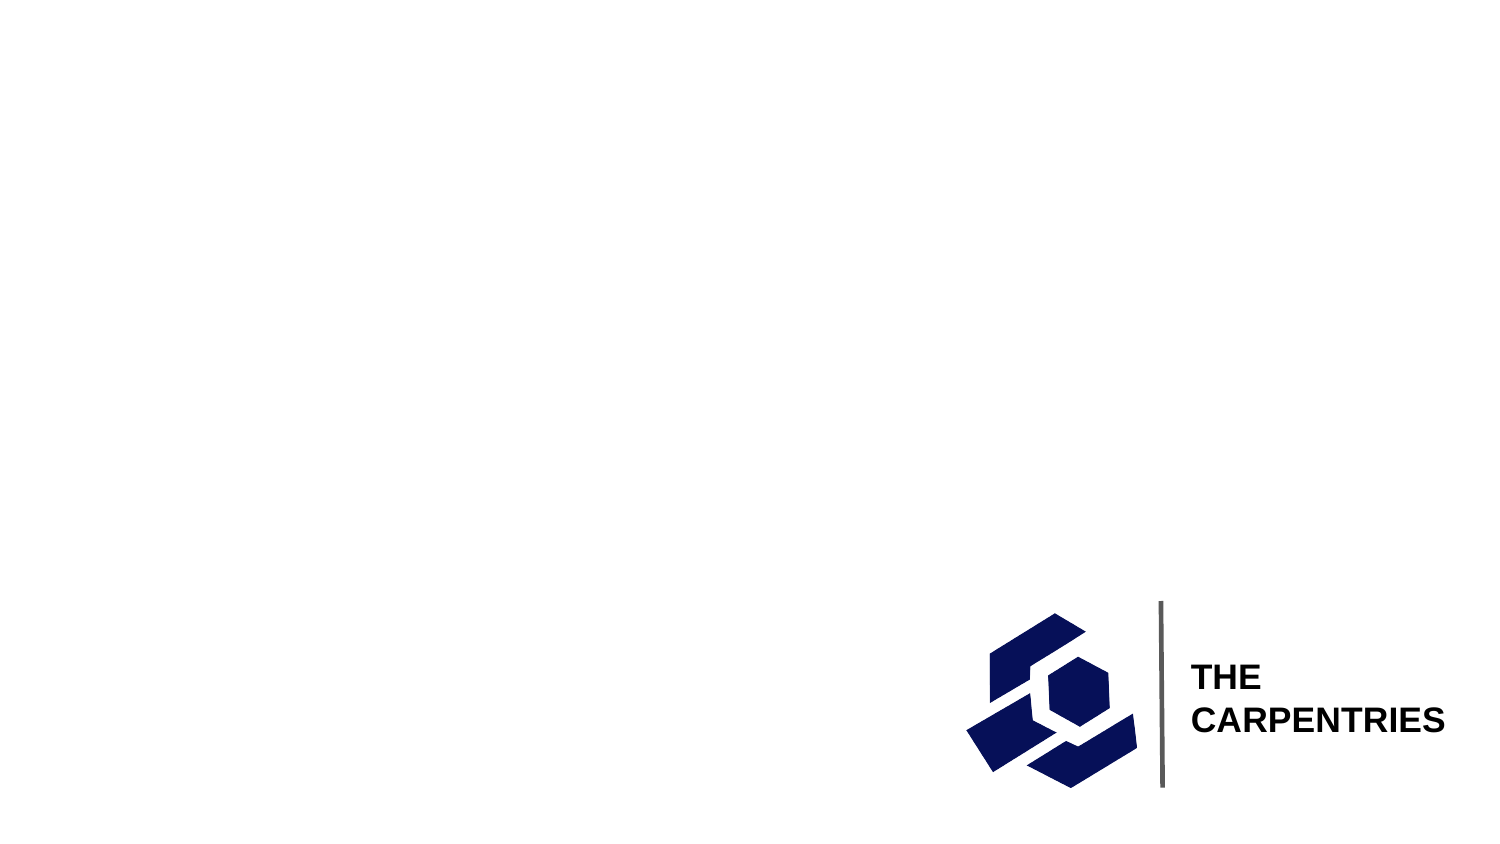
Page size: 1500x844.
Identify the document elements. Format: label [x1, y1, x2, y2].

picture [966, 613, 1137, 788]
